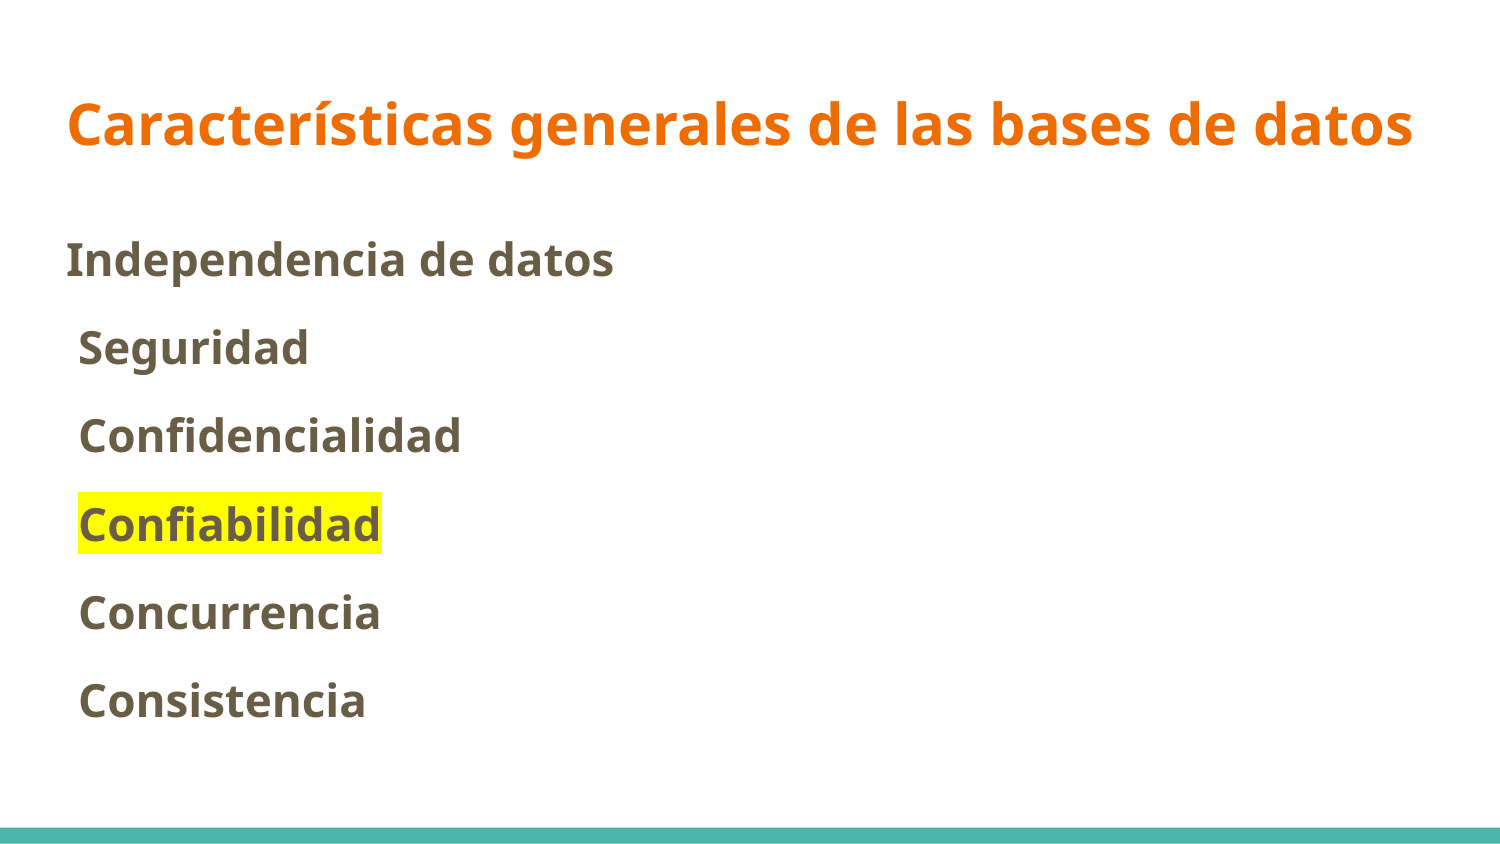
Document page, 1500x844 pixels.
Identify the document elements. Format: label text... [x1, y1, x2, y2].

list Independencia de datos Seguridad Confidencialidad Confiabilidad Concurrencia Consistencia [51, 207, 1449, 750]
title Características generales de las bases de datos [51, 72, 1449, 189]
